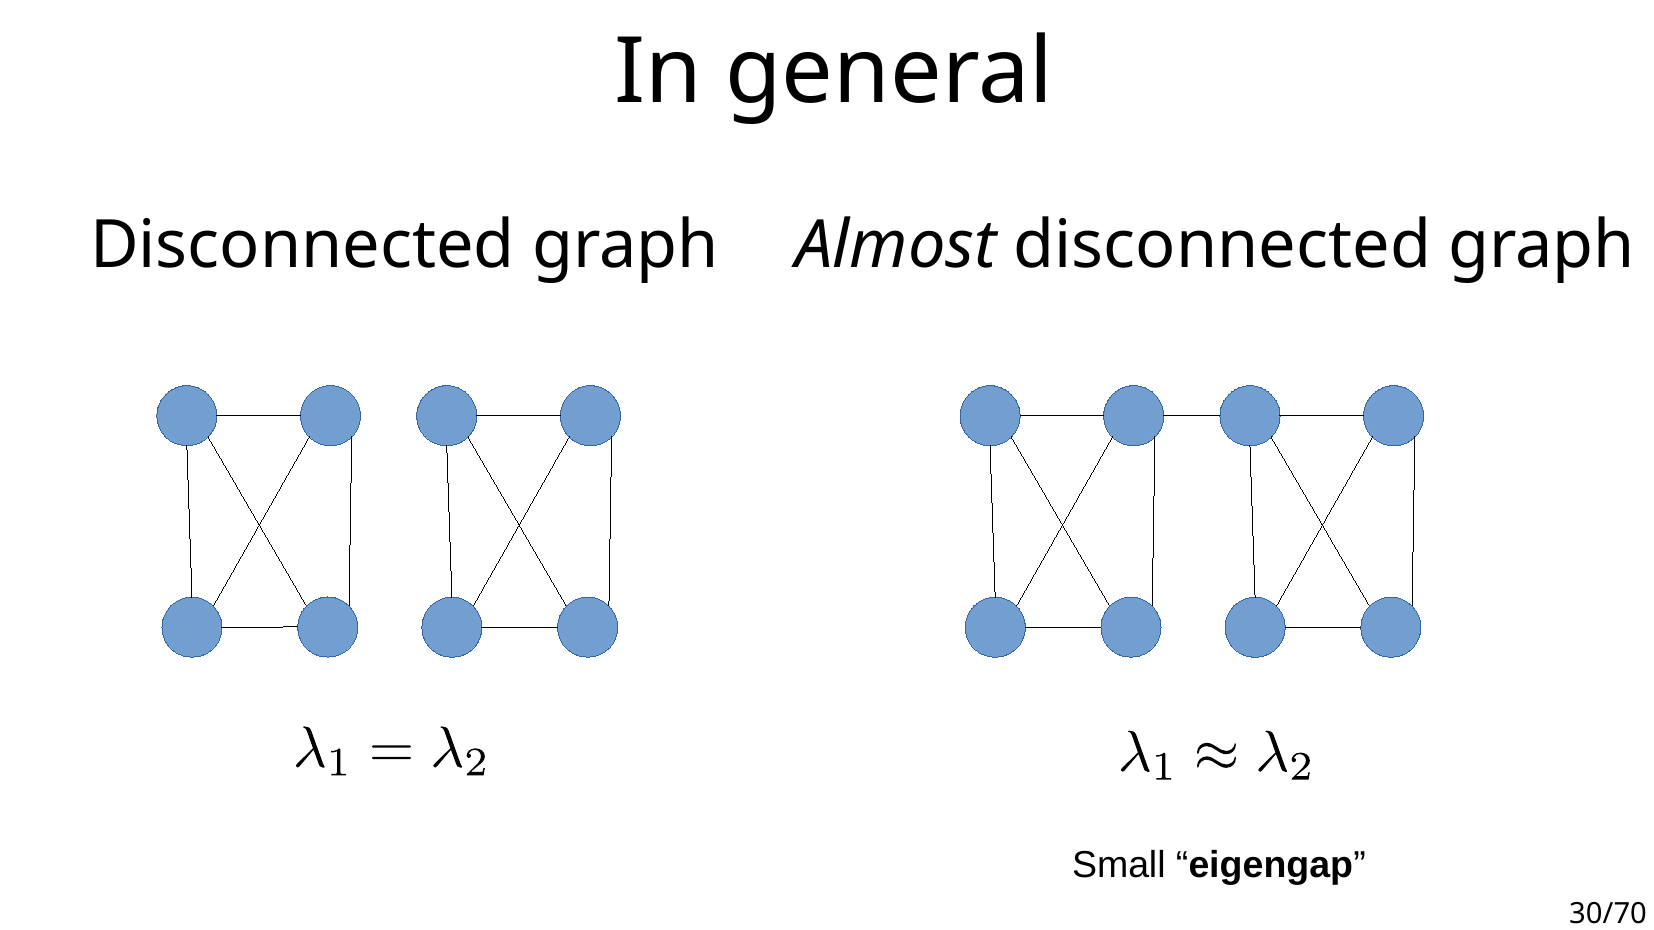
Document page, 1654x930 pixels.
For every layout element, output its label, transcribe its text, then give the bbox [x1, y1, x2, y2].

text_box [300, 385, 361, 446]
text_box [1219, 385, 1281, 446]
list Disconnected graph [90, 195, 795, 916]
text_box [557, 597, 618, 658]
text_box [1363, 385, 1424, 446]
text_box [297, 596, 358, 658]
text_box [1103, 385, 1164, 446]
text_box [156, 385, 217, 446]
text_box [161, 597, 223, 658]
text_box [1360, 597, 1421, 658]
text_box [560, 385, 621, 446]
title In general [90, 0, 1579, 135]
text_box [960, 385, 1021, 446]
text_box [292, 726, 488, 776]
list Almost disconnected graph [795, 195, 1653, 916]
text_box [1117, 730, 1313, 780]
text_box [421, 597, 482, 658]
text_box [965, 597, 1026, 658]
text_box Small “eigengap” [1057, 835, 1508, 893]
text_box [1225, 597, 1286, 658]
text_box [1100, 597, 1162, 658]
text_box [416, 385, 477, 446]
